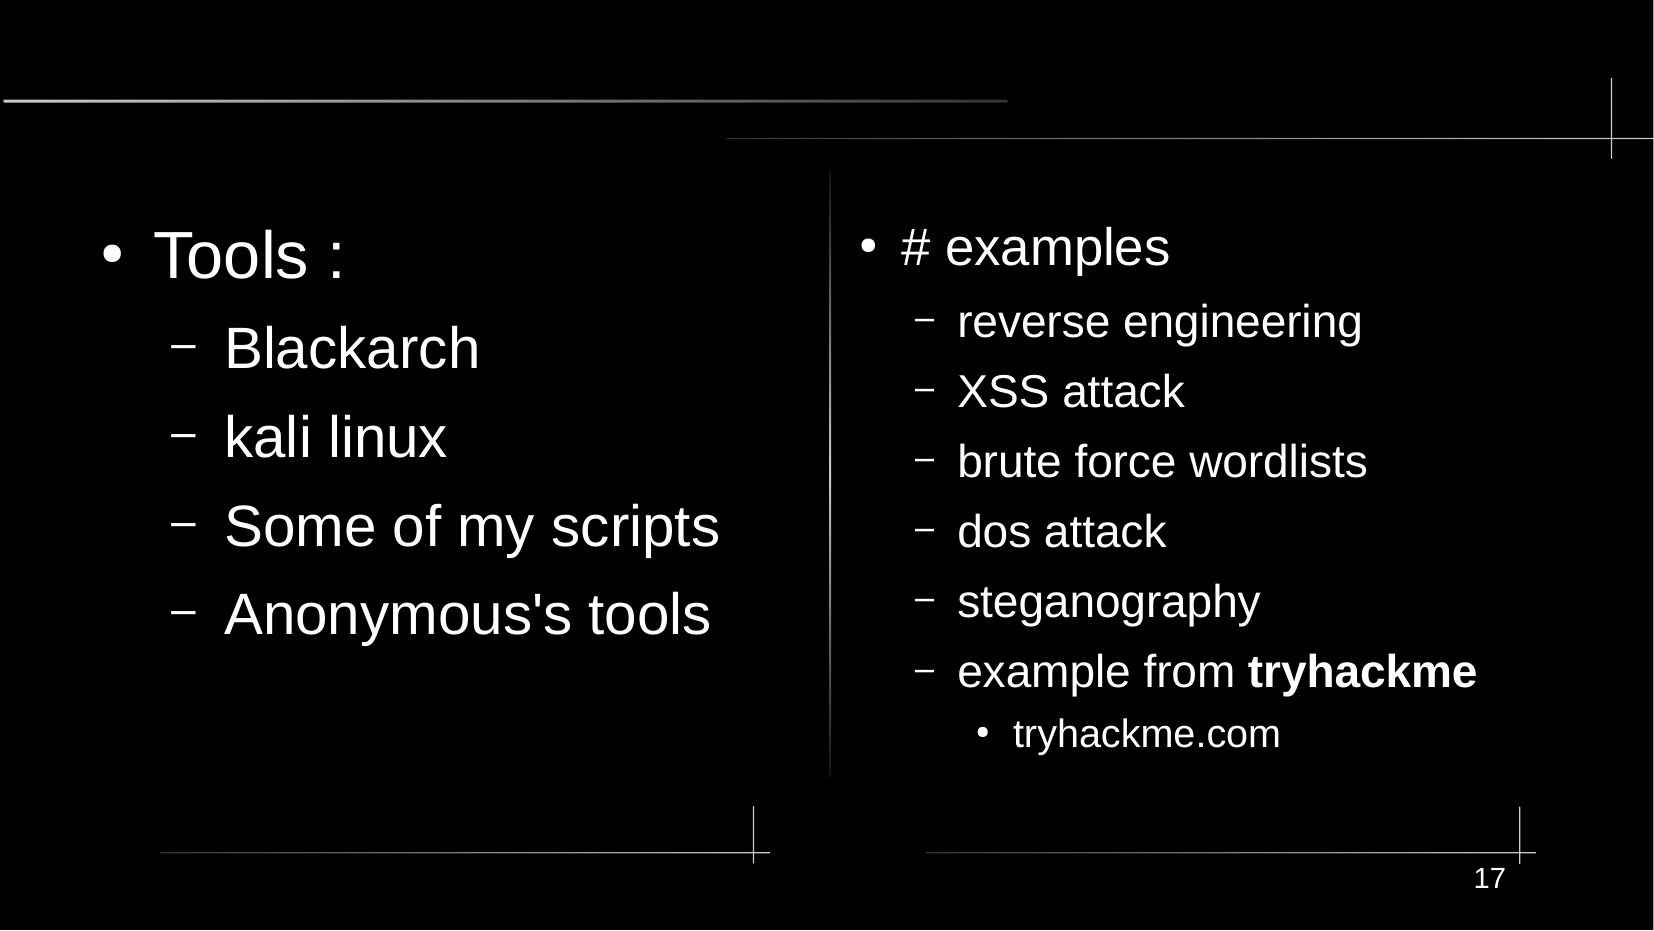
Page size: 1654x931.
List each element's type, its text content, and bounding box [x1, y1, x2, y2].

list Tools : Blackarch kali linux Some of my scripts Anonymous's tools [82, 217, 809, 758]
list # examples reverse engineering XSS attack brute force wordlists dos attack steganography example from tryhackme tryhackme.com [845, 217, 1572, 758]
